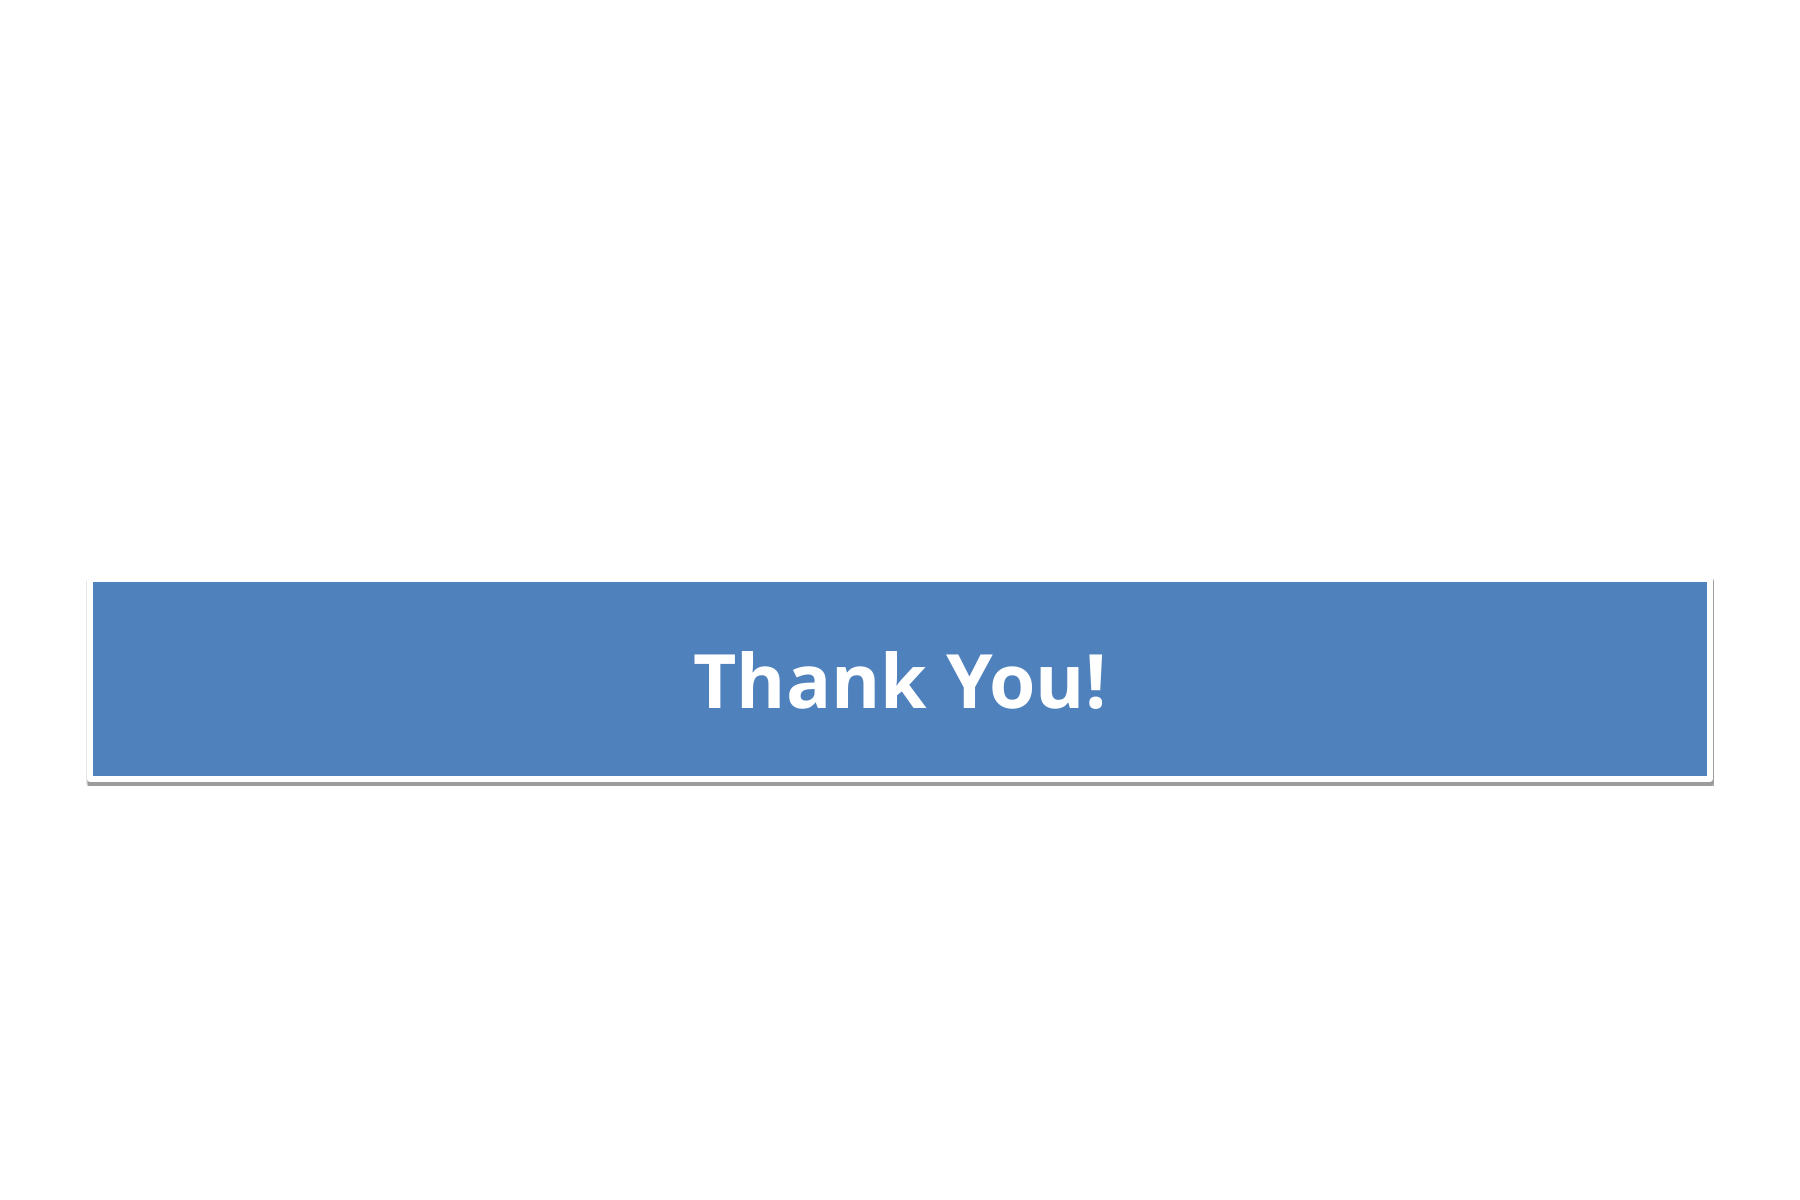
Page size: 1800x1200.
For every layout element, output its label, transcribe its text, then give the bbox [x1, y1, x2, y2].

title Thank You! [90, 578, 1710, 779]
